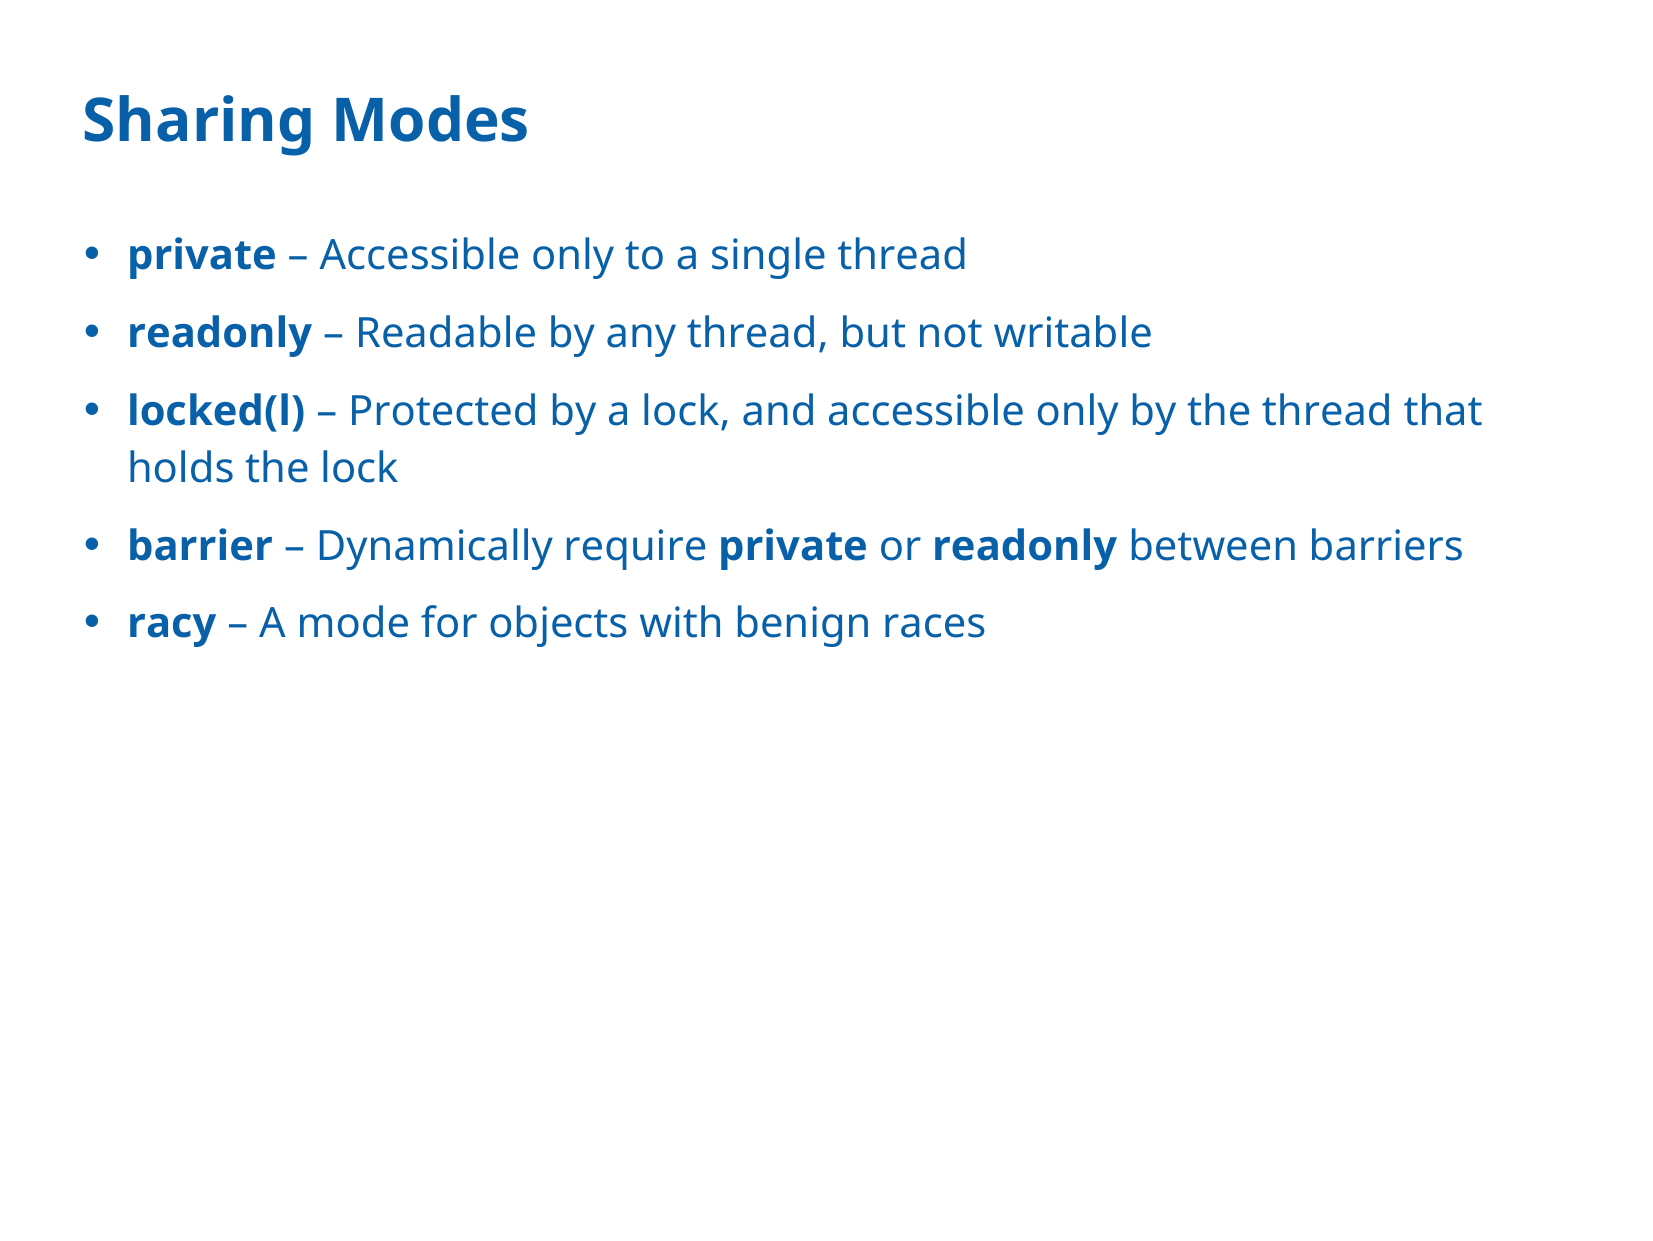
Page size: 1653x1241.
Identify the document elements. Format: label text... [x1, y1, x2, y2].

title Sharing Modes [82, 49, 1571, 188]
list private – Accessible only to a single thread readonly – Readable by any thread, but not writable locked(l) – Protected by a lock, and accessible only by the thread that holds the lock barrier – Dynamically require private or readonly between barriers racy – A mode for objects with benign races [82, 225, 1571, 1110]
